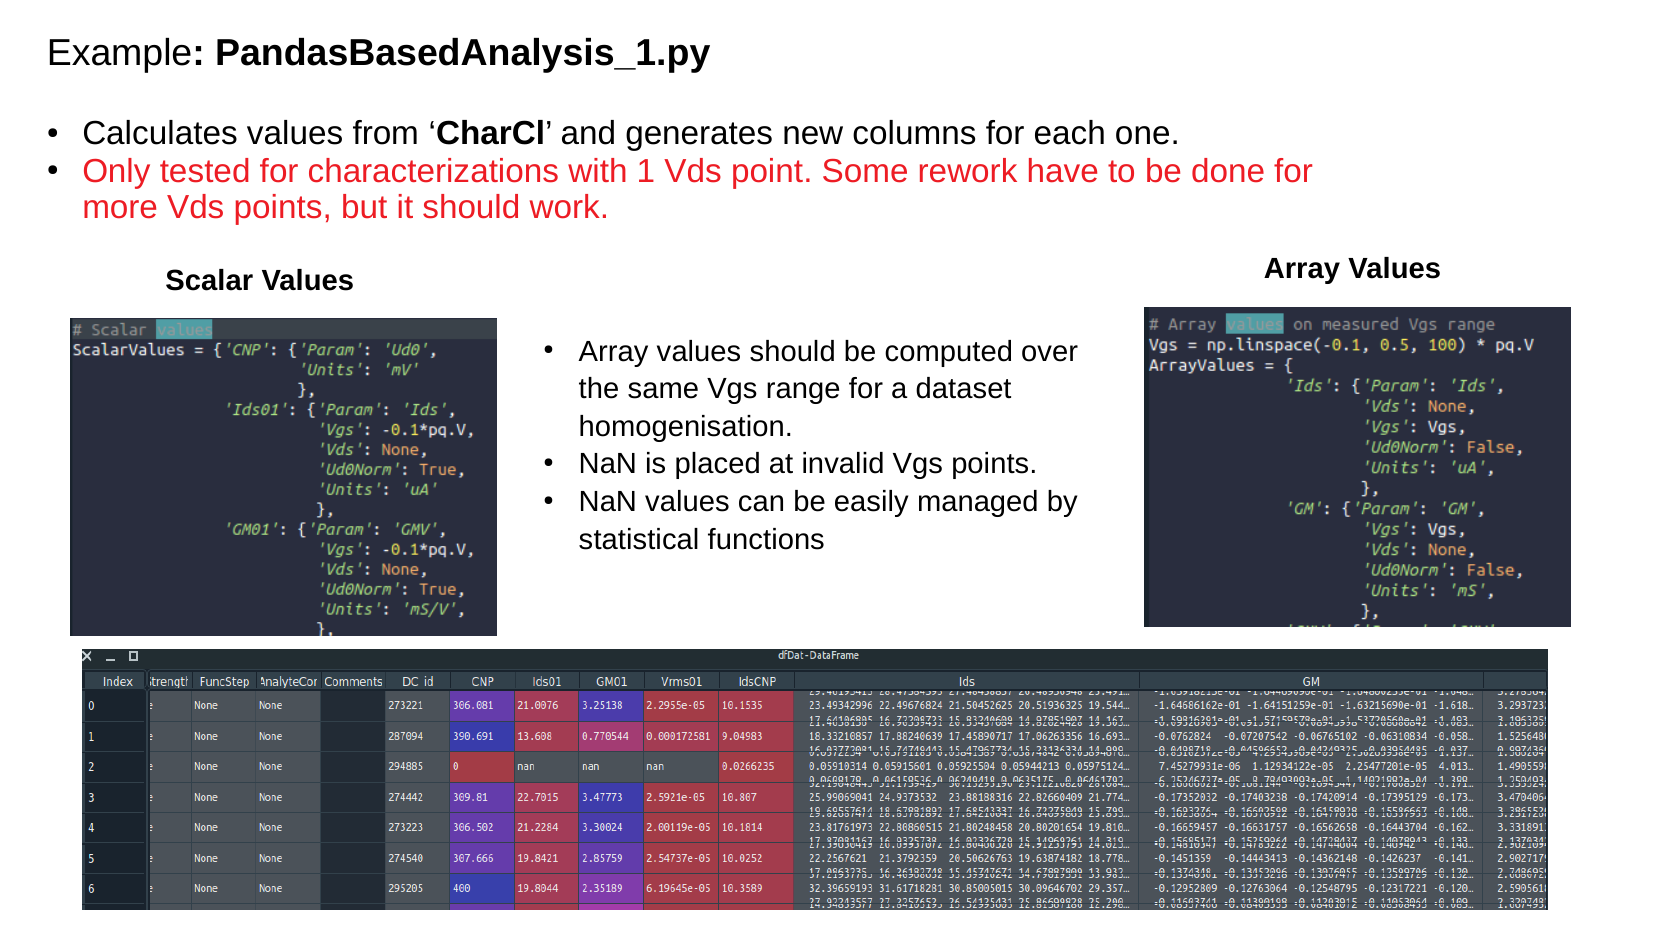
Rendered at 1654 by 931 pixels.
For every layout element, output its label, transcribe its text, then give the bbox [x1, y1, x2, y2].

text_box Array values should be computed over the same Vgs range for a dataset homogenisation. NaN is placed at invalid Vgs points. NaN values can be easily managed by statistical functions [543, 295, 1123, 590]
text_box Example: PandasBasedAnalysis_1.py Calculates values from ‘CharCl’ and generates new columns for each one. Only tested for characterizations with 1 Vds point. Some rework have to be done for more Vds points, but it should work. [32, 23, 1394, 308]
text_box Array Values [1263, 236, 1477, 296]
picture [1144, 307, 1571, 627]
picture [82, 649, 1548, 910]
text_box Scalar Values [165, 248, 378, 308]
picture [70, 318, 497, 636]
